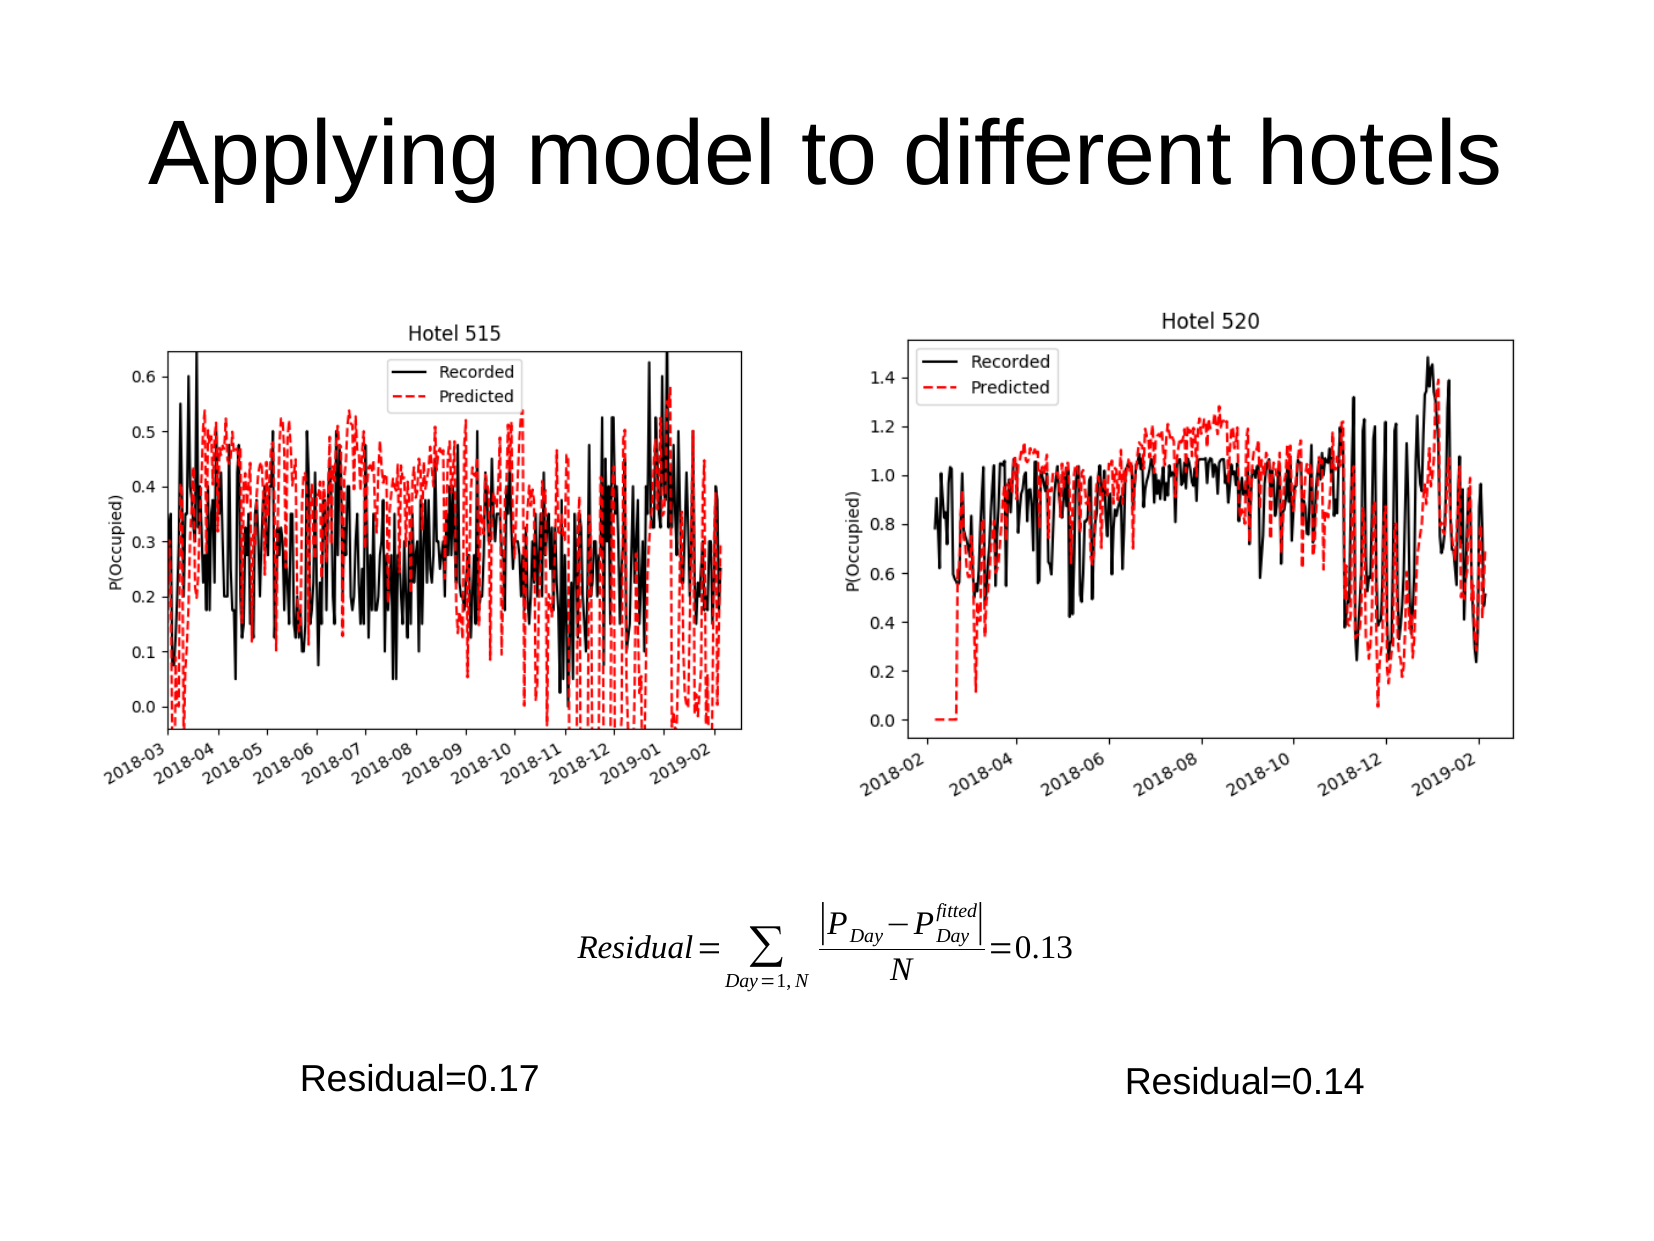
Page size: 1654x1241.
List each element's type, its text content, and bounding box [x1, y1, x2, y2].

text_box Residual=0.17 [285, 1050, 555, 1107]
chart [570, 900, 1081, 992]
picture [75, 269, 1591, 856]
title Applying model to different hotels [82, 49, 1571, 257]
text_box Residual=0.14 [1110, 1053, 1380, 1111]
